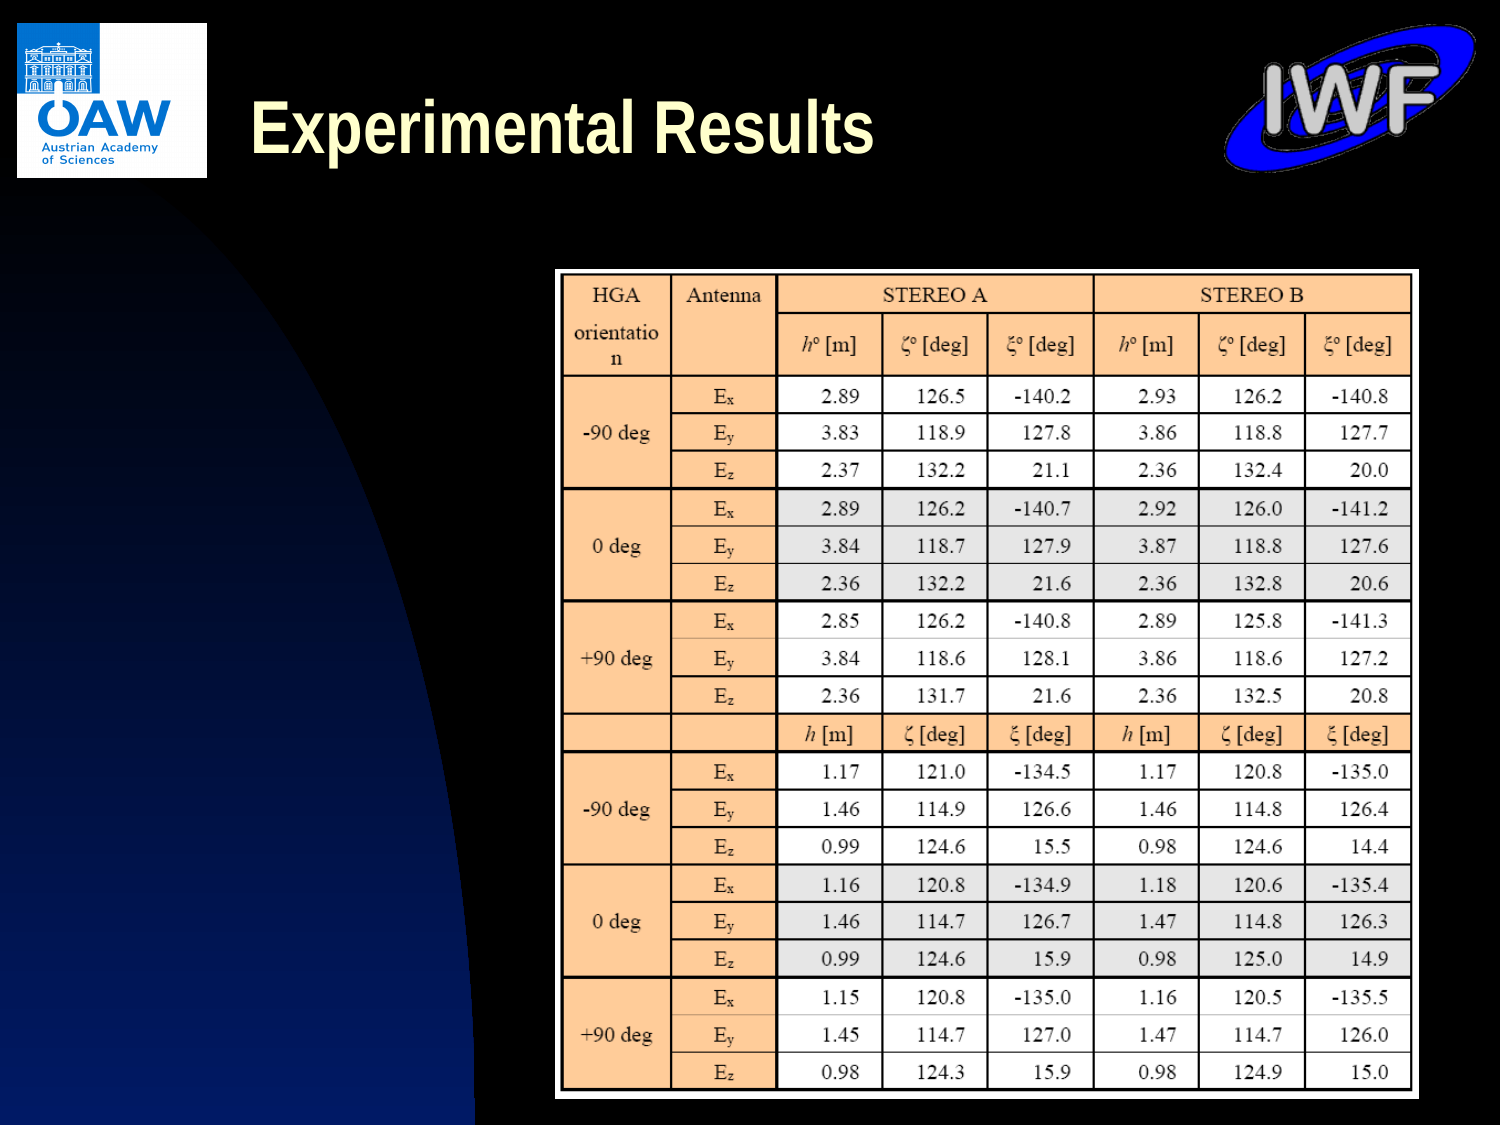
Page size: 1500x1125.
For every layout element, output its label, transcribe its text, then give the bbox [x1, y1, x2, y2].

title Experimental Results [235, 3, 1424, 207]
picture [1224, 24, 1476, 173]
picture [555, 269, 1419, 1099]
picture [17, 23, 207, 178]
